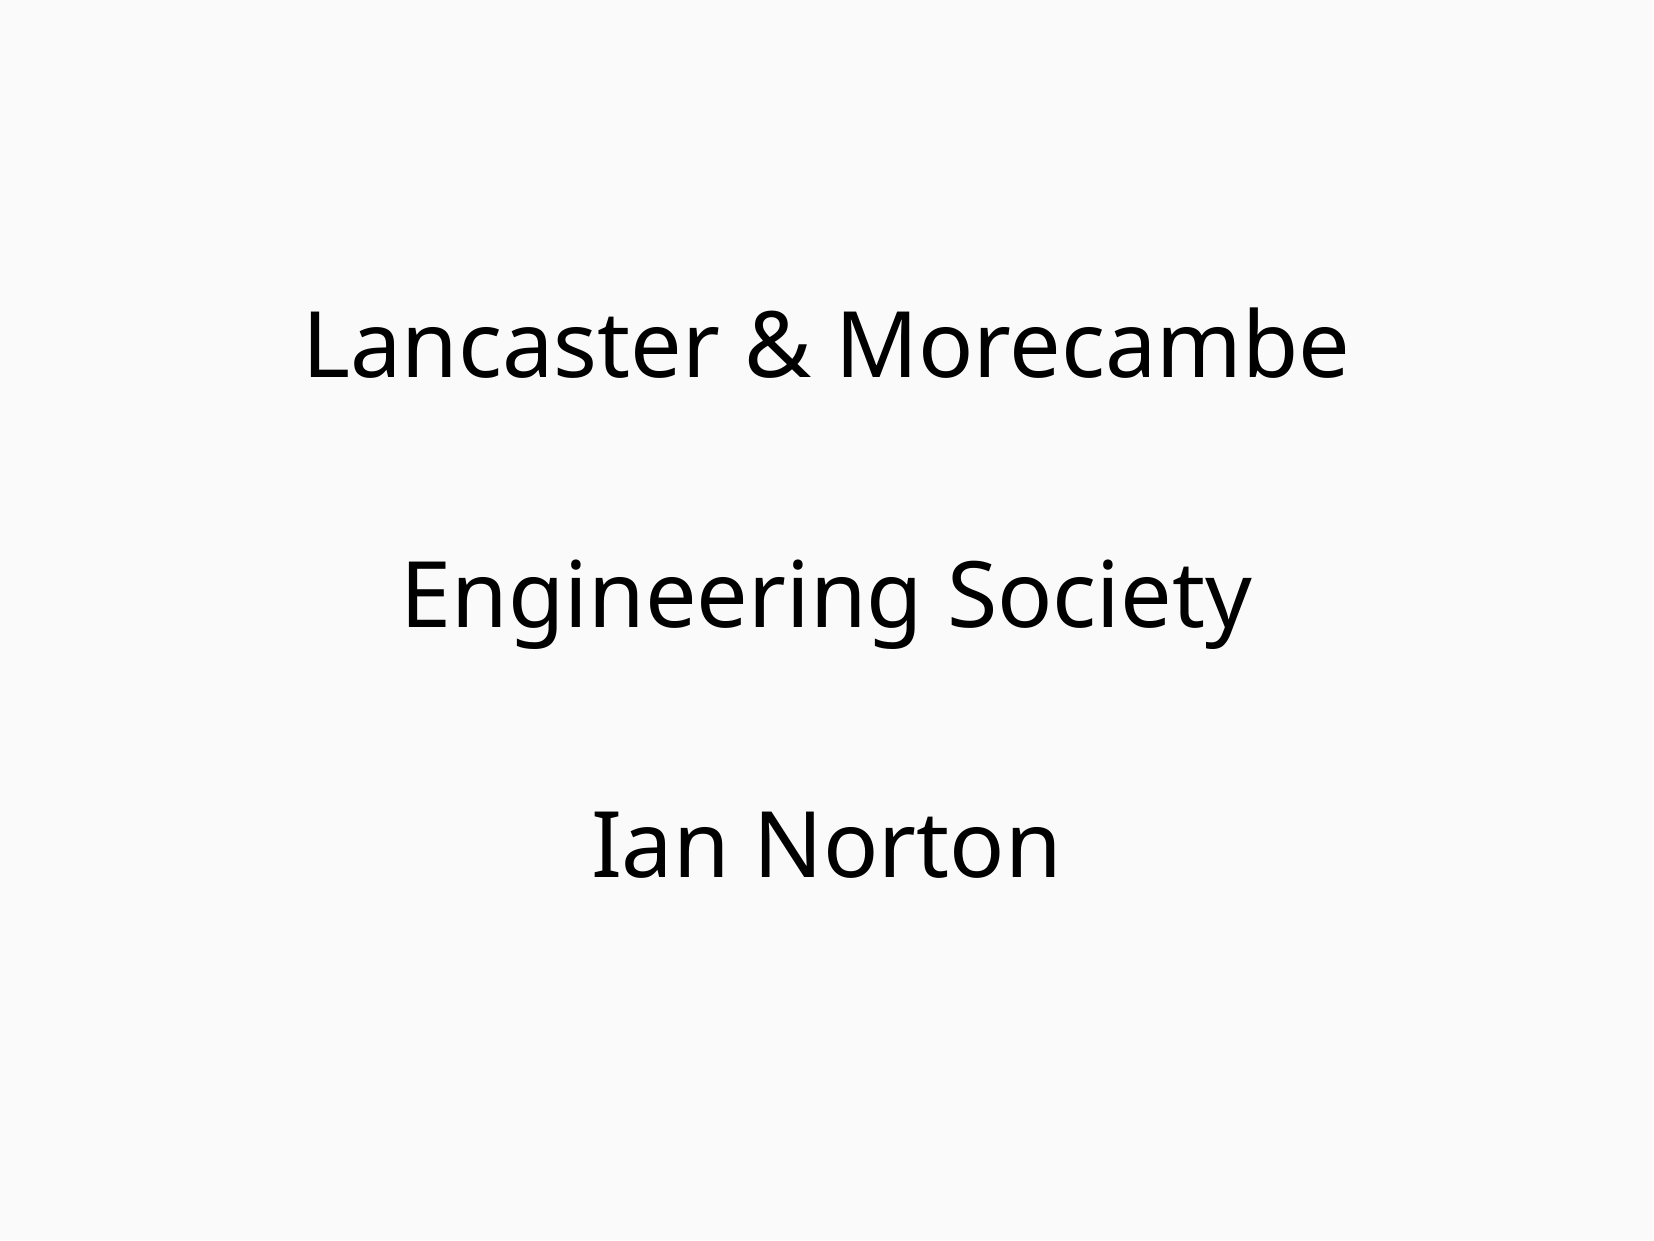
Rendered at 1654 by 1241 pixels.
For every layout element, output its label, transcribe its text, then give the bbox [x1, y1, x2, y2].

subtitle Lancaster & Morecambe Engineering Society Ian Norton [82, 49, 1571, 1010]
